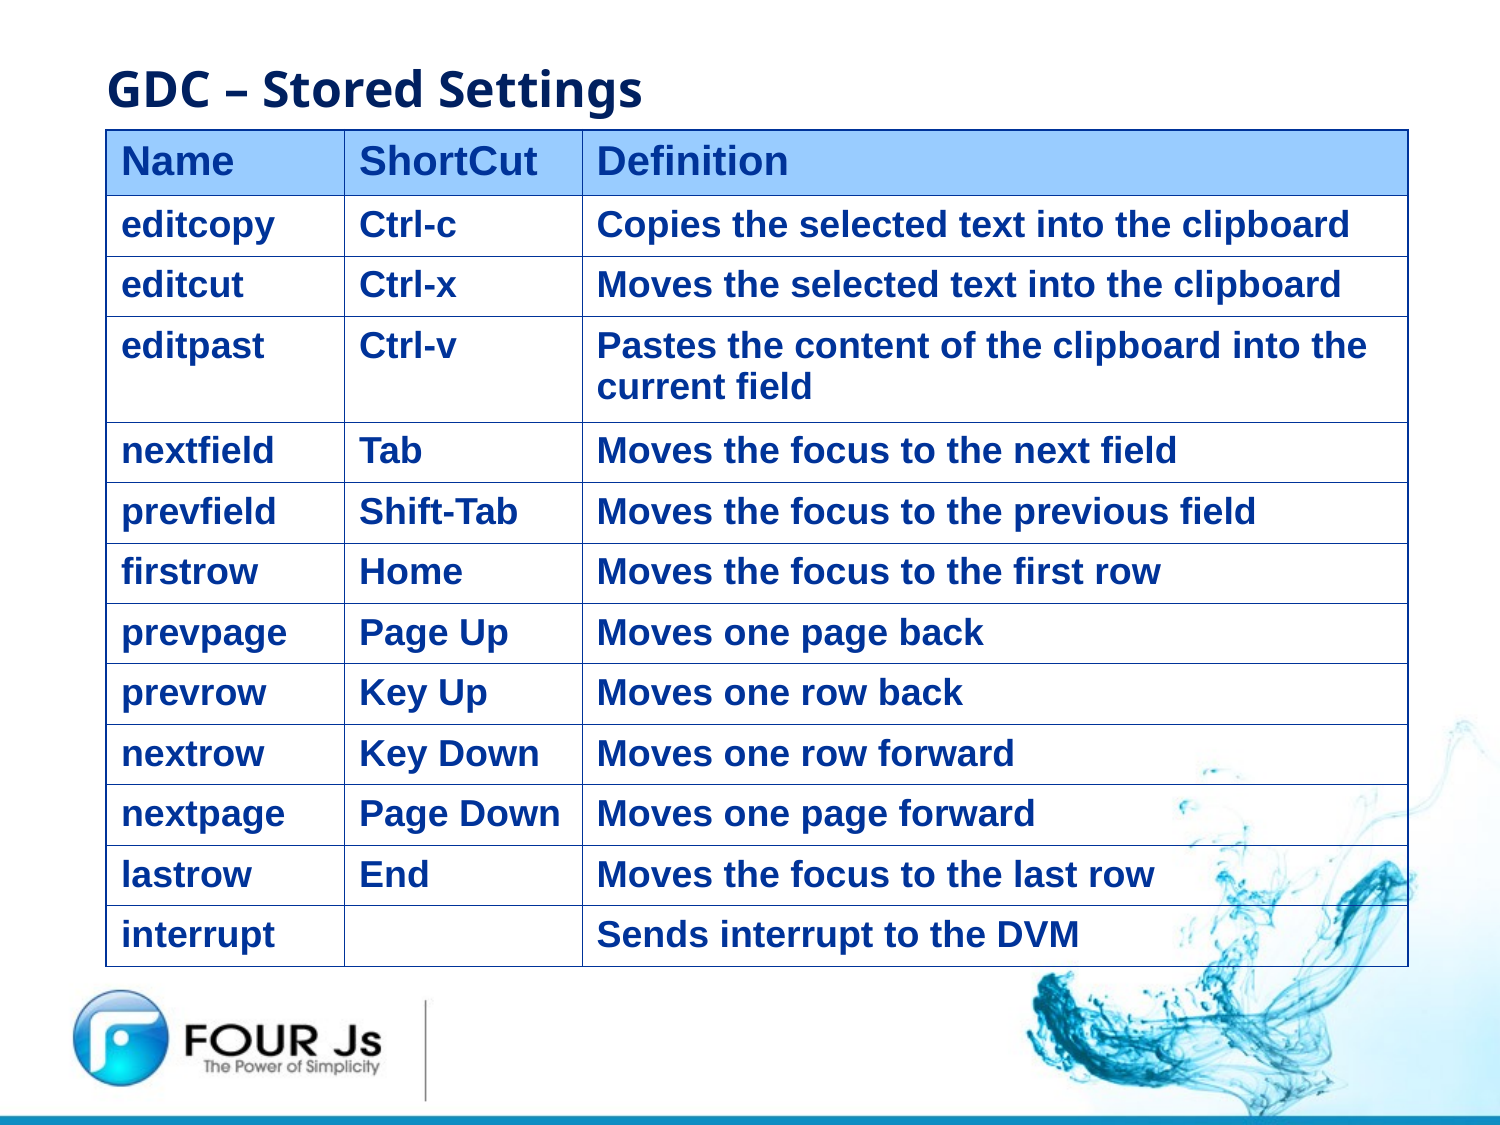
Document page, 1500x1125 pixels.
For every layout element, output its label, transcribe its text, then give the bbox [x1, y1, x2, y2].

table_cell Moves the focus to the last row [583, 846, 1407, 905]
table_cell nextpage [107, 785, 344, 845]
table_cell Page Up [345, 604, 582, 663]
table_cell Moves the focus to the first row [583, 544, 1407, 603]
table_cell Tab [345, 423, 582, 482]
table_cell Sends interrupt to the DVM [583, 906, 1407, 966]
table_cell Moves the focus to the previous field [583, 483, 1407, 543]
table_cell Moves one row forward [583, 725, 1407, 784]
picture [0, 0, 1500, 1122]
table_cell prevpage [107, 604, 344, 663]
table_cell editpast [107, 317, 344, 422]
table_header Definition [583, 131, 1407, 195]
table_cell End [345, 846, 582, 905]
table_cell Copies the selected text into the clipboard [583, 196, 1407, 256]
table_cell Page Down [345, 785, 582, 845]
table_cell Home [345, 544, 582, 603]
table_cell Moves one row back [583, 664, 1407, 724]
table_cell prevfield [107, 483, 344, 543]
table_cell interrupt [107, 906, 344, 966]
table_cell Moves the selected text into the clipboard [583, 257, 1407, 316]
table_cell Moves the focus to the next field [583, 423, 1407, 482]
table_cell nextrow [107, 725, 344, 784]
table_cell Pastes the content of the clipboard into the current field [583, 317, 1407, 422]
table_cell Ctrl-c [345, 196, 582, 256]
table_header ShortCut [345, 131, 582, 195]
table_cell editcut [107, 257, 344, 316]
title GDC – Stored Settings [106, 35, 1388, 129]
table_cell Moves one page back [583, 604, 1407, 663]
table_cell Moves one page forward [583, 785, 1407, 845]
table_cell editcopy [107, 196, 344, 256]
table_header Name [107, 131, 344, 195]
table_cell Key Up [345, 664, 582, 724]
table_cell prevrow [107, 664, 344, 724]
table_cell nextfield [107, 423, 344, 482]
table_cell firstrow [107, 544, 344, 603]
table_cell Ctrl-v [345, 317, 582, 422]
table_cell lastrow [107, 846, 344, 905]
table_cell Key Down [345, 725, 582, 784]
table_cell Shift-Tab [345, 483, 582, 543]
table_cell [345, 906, 582, 966]
table_cell Ctrl-x [345, 257, 582, 316]
